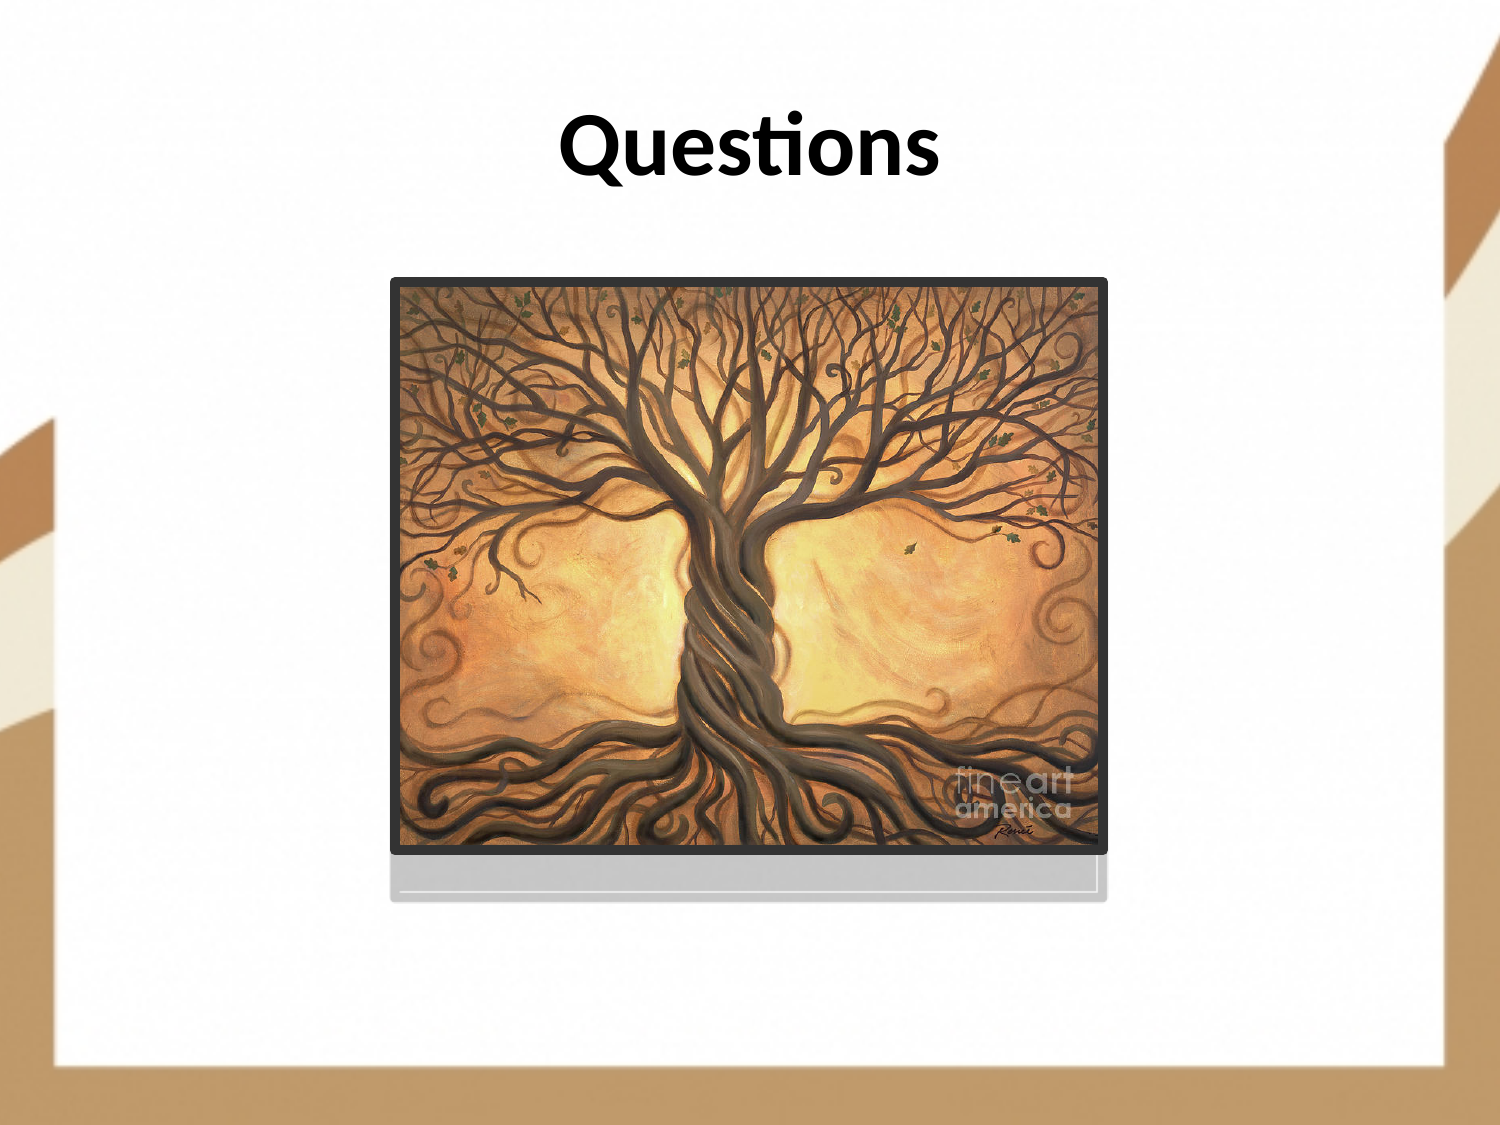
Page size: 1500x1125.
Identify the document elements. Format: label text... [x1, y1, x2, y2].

picture [0, 0, 1500, 1125]
title Questions [75, 45, 1425, 233]
